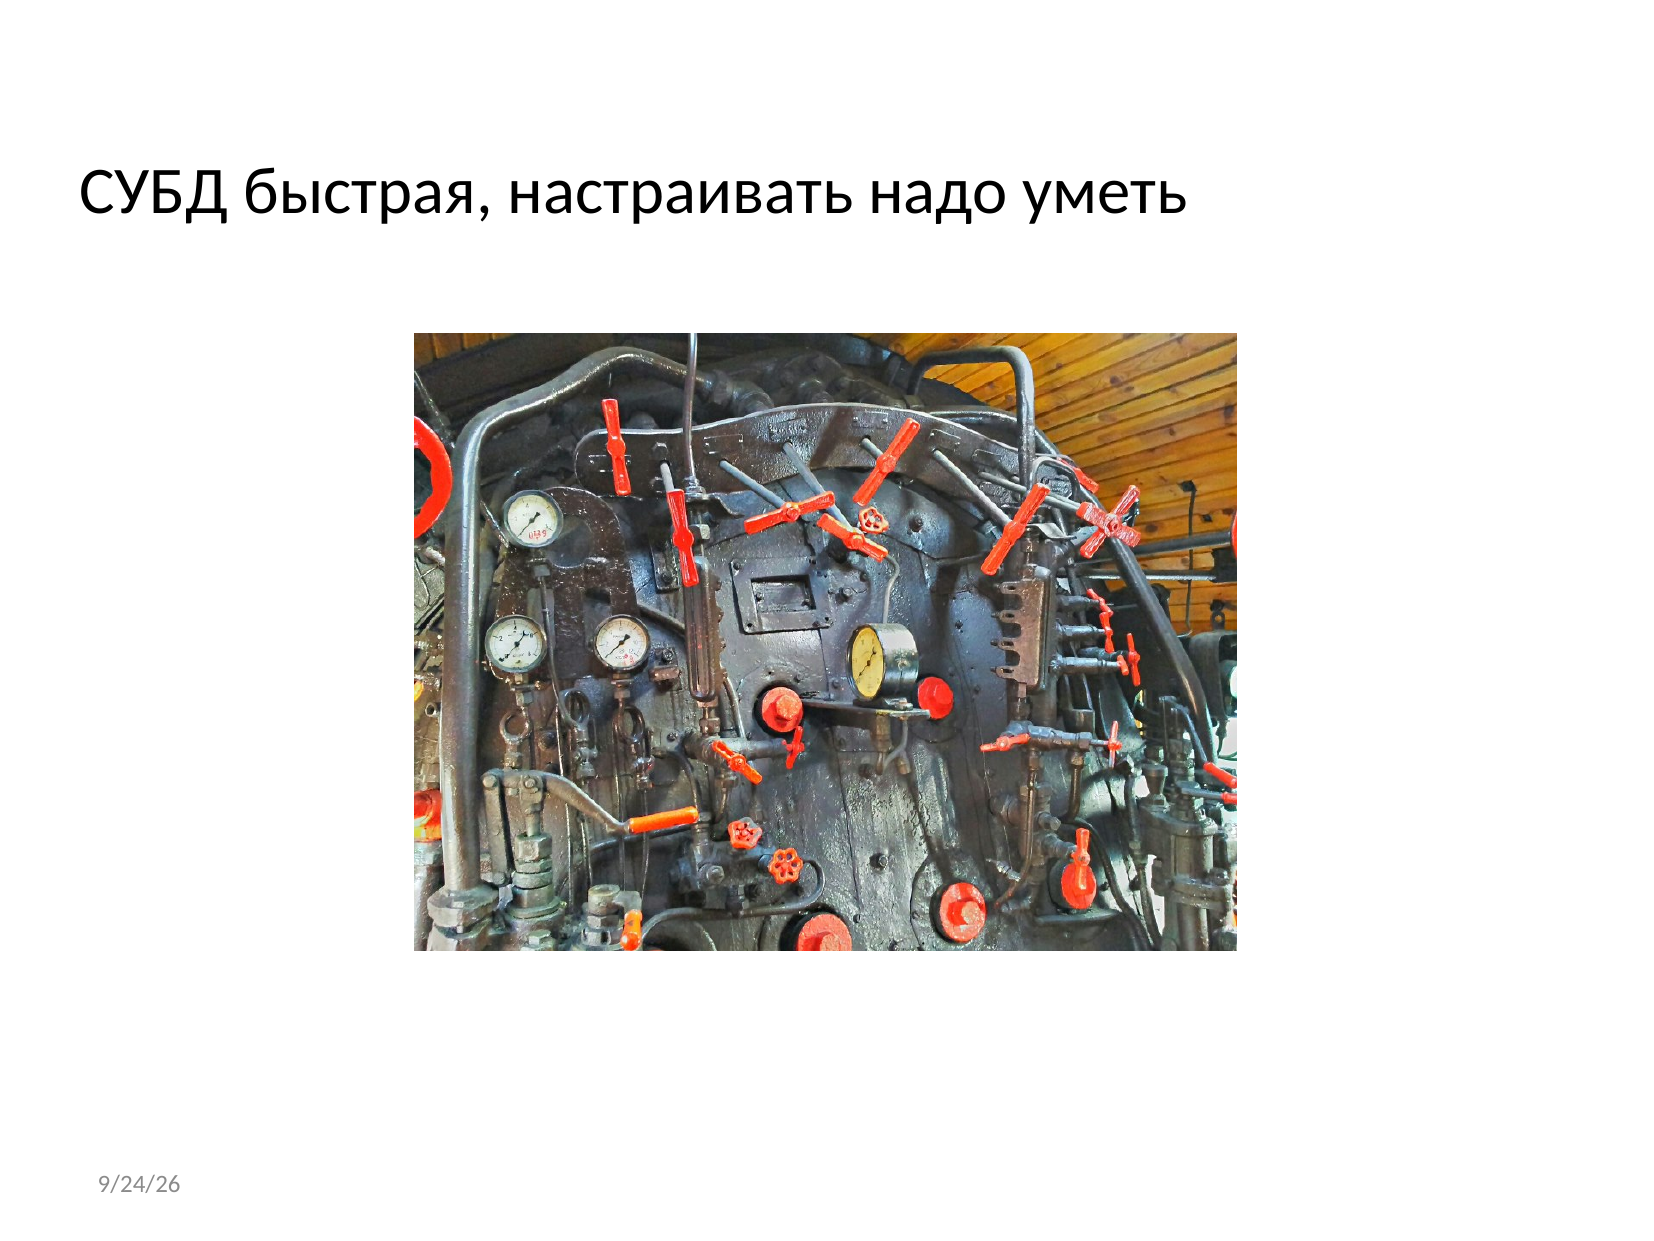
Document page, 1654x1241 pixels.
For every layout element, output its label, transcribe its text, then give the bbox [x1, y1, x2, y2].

title СУБД быстрая, настраивать надо уметь [79, 111, 1568, 283]
picture [414, 333, 1237, 951]
